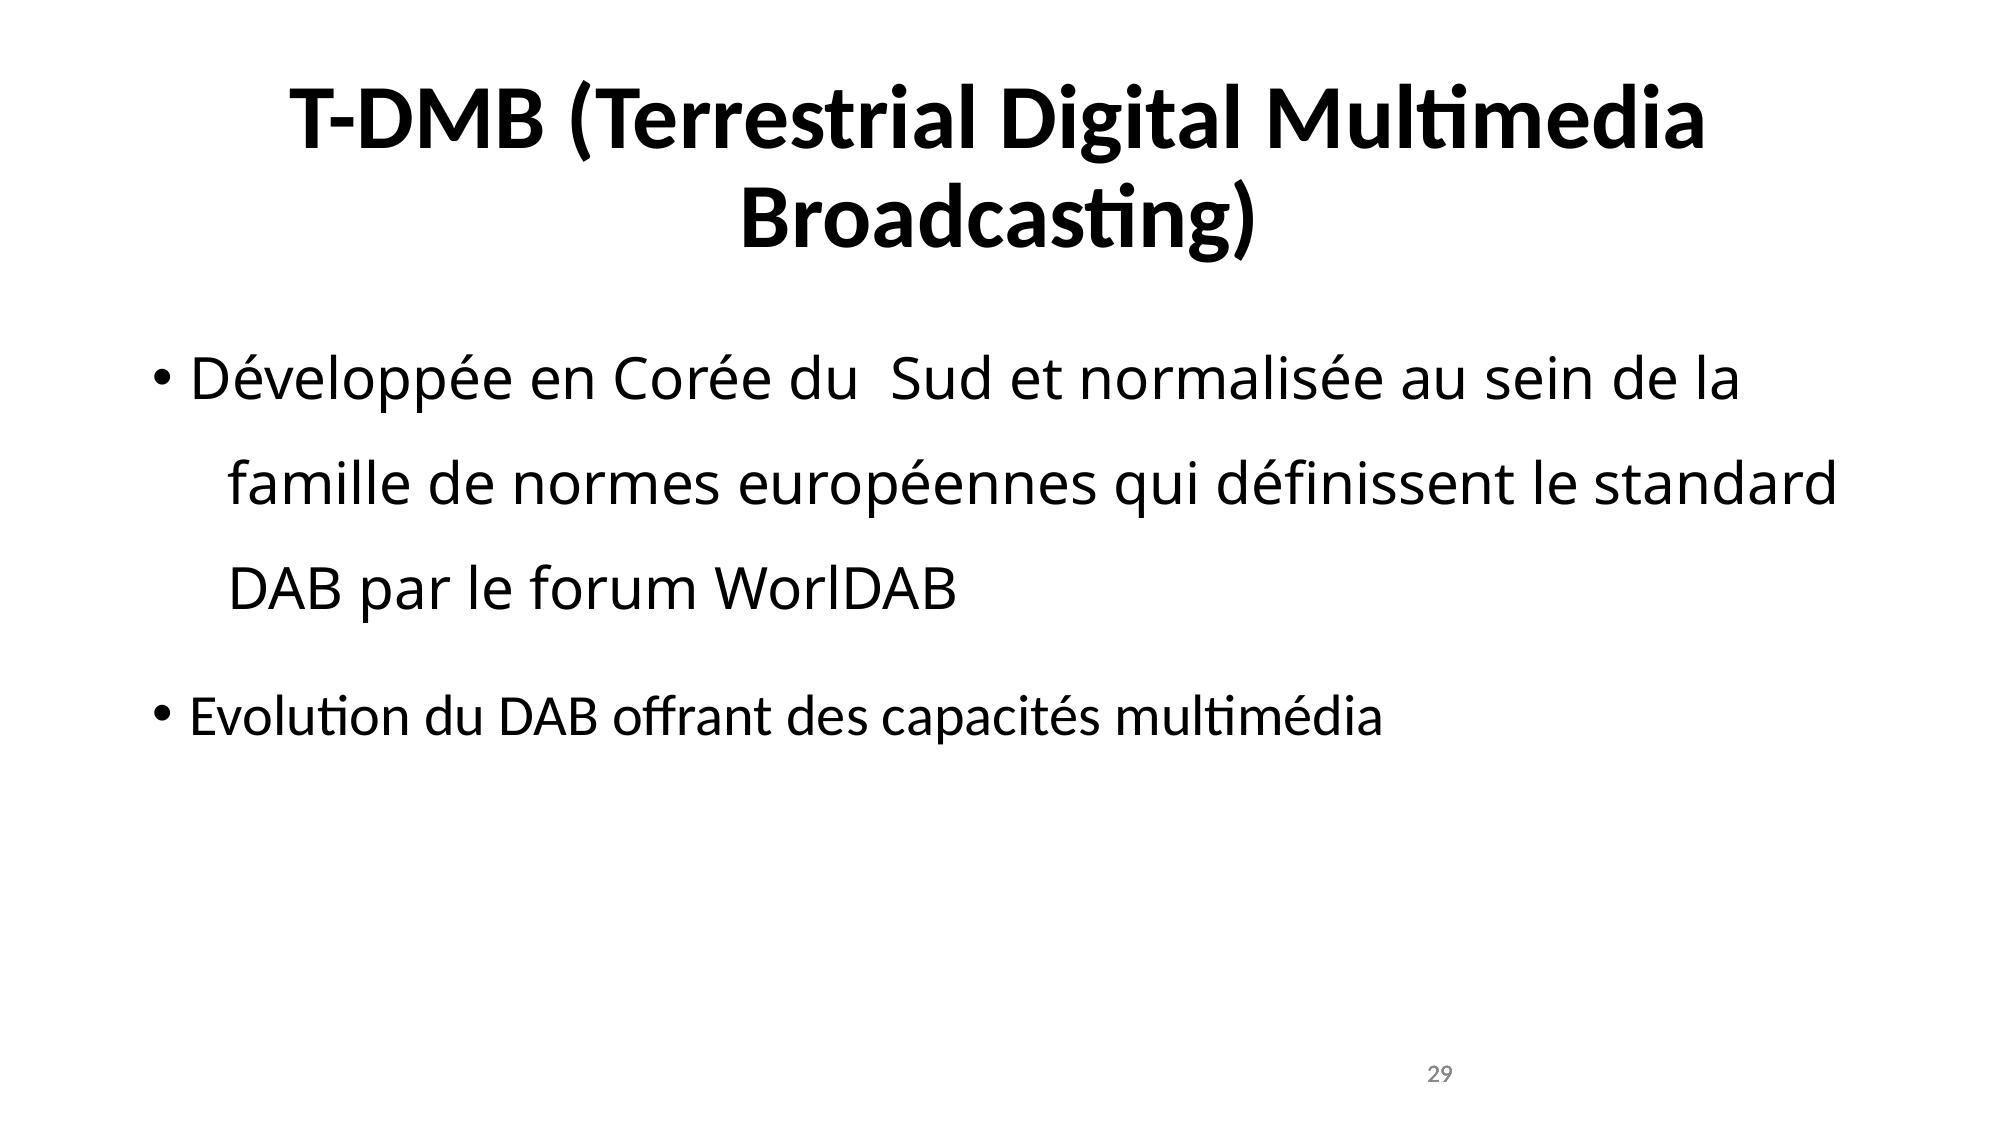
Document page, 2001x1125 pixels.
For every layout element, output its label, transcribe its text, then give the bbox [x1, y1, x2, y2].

list Développée en Corée du Sud et normalisée au sein de la famille de normes européennes qui définissent le standard DAB par le forum WorlDAB Evolution du DAB offrant des capacités multimédia [137, 299, 1863, 1014]
title T-DMB (Terrestrial Digital Multimedia Broadcasting) [137, 59, 1863, 278]
text_box [1412, 1042, 1863, 1103]
